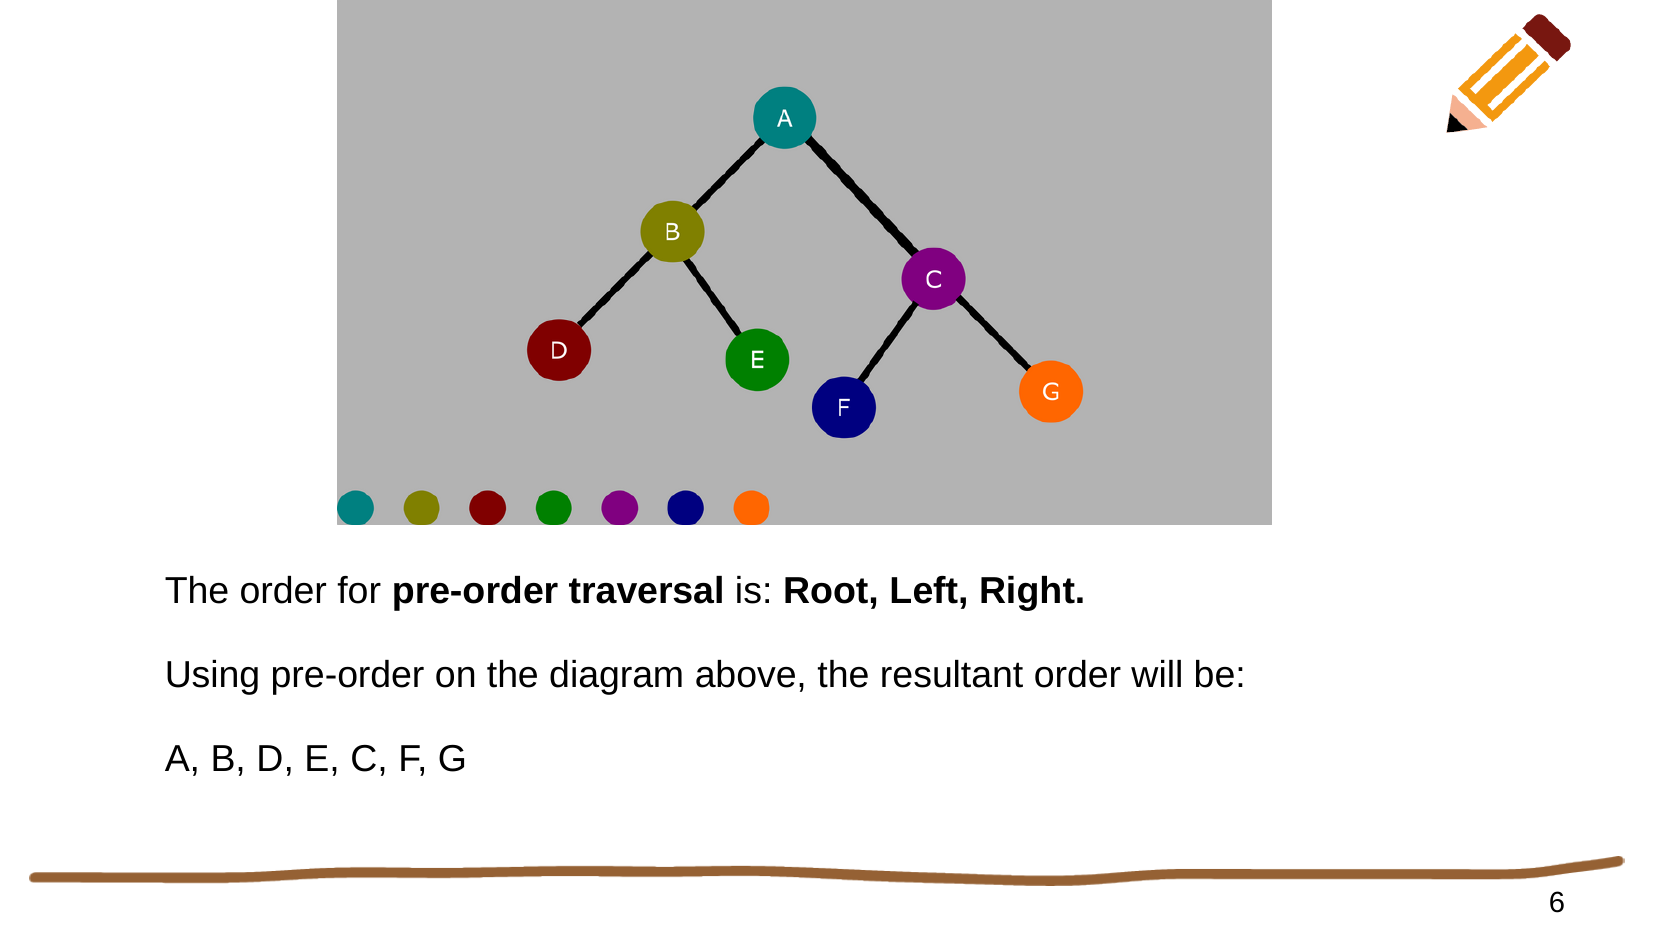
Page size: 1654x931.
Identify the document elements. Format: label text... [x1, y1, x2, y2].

picture [1446, 14, 1571, 133]
picture [29, 856, 1625, 886]
picture [337, 0, 1272, 526]
text_box The order for pre-order traversal is: Root, Left, Right. Using pre-order on the diagram above, the resultant order will be: A, B, D, E, C, F, G [150, 562, 1501, 788]
